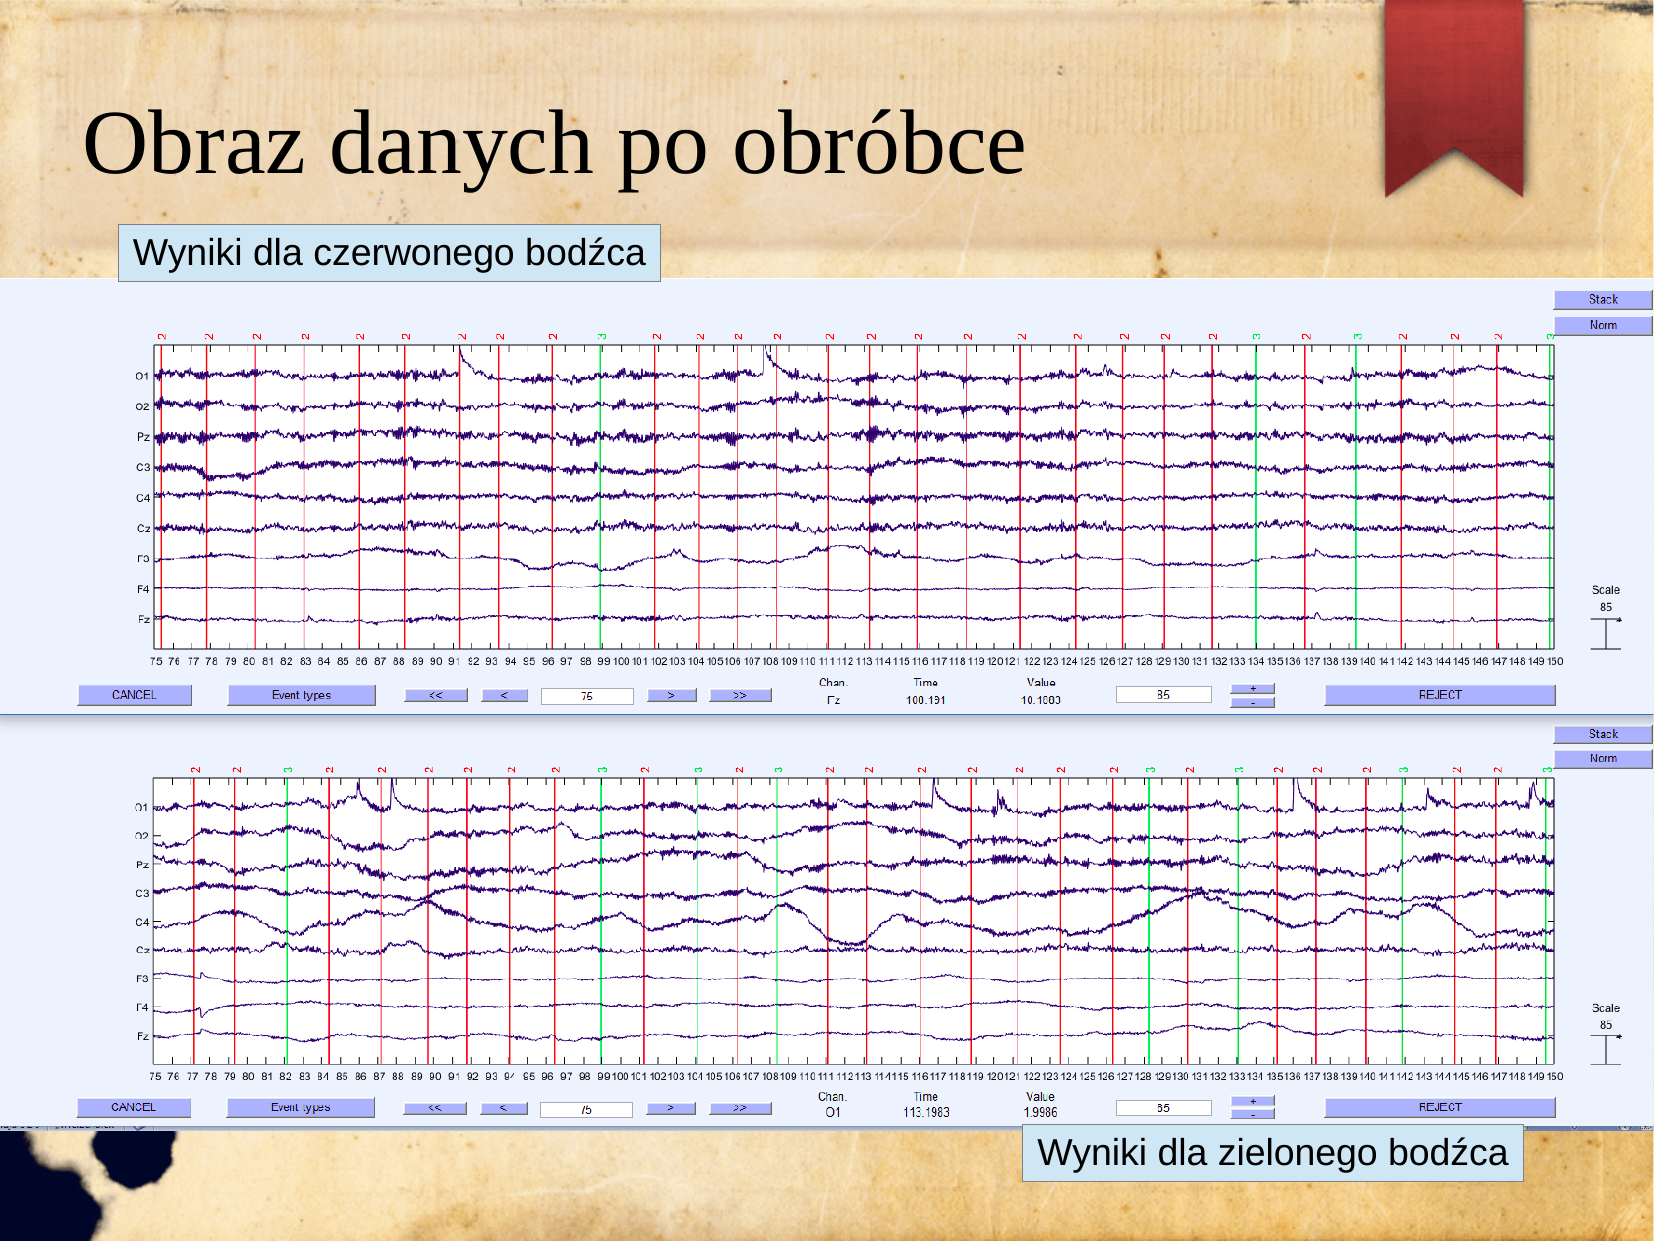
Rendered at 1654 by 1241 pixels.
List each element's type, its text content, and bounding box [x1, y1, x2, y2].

text_box Wyniki dla zielonego bodźca [1022, 1124, 1524, 1182]
text_box Wyniki dla czerwonego bodźca [118, 224, 661, 282]
picture [0, 0, 1654, 1241]
title Obraz danych po obróbce [82, 49, 1347, 237]
